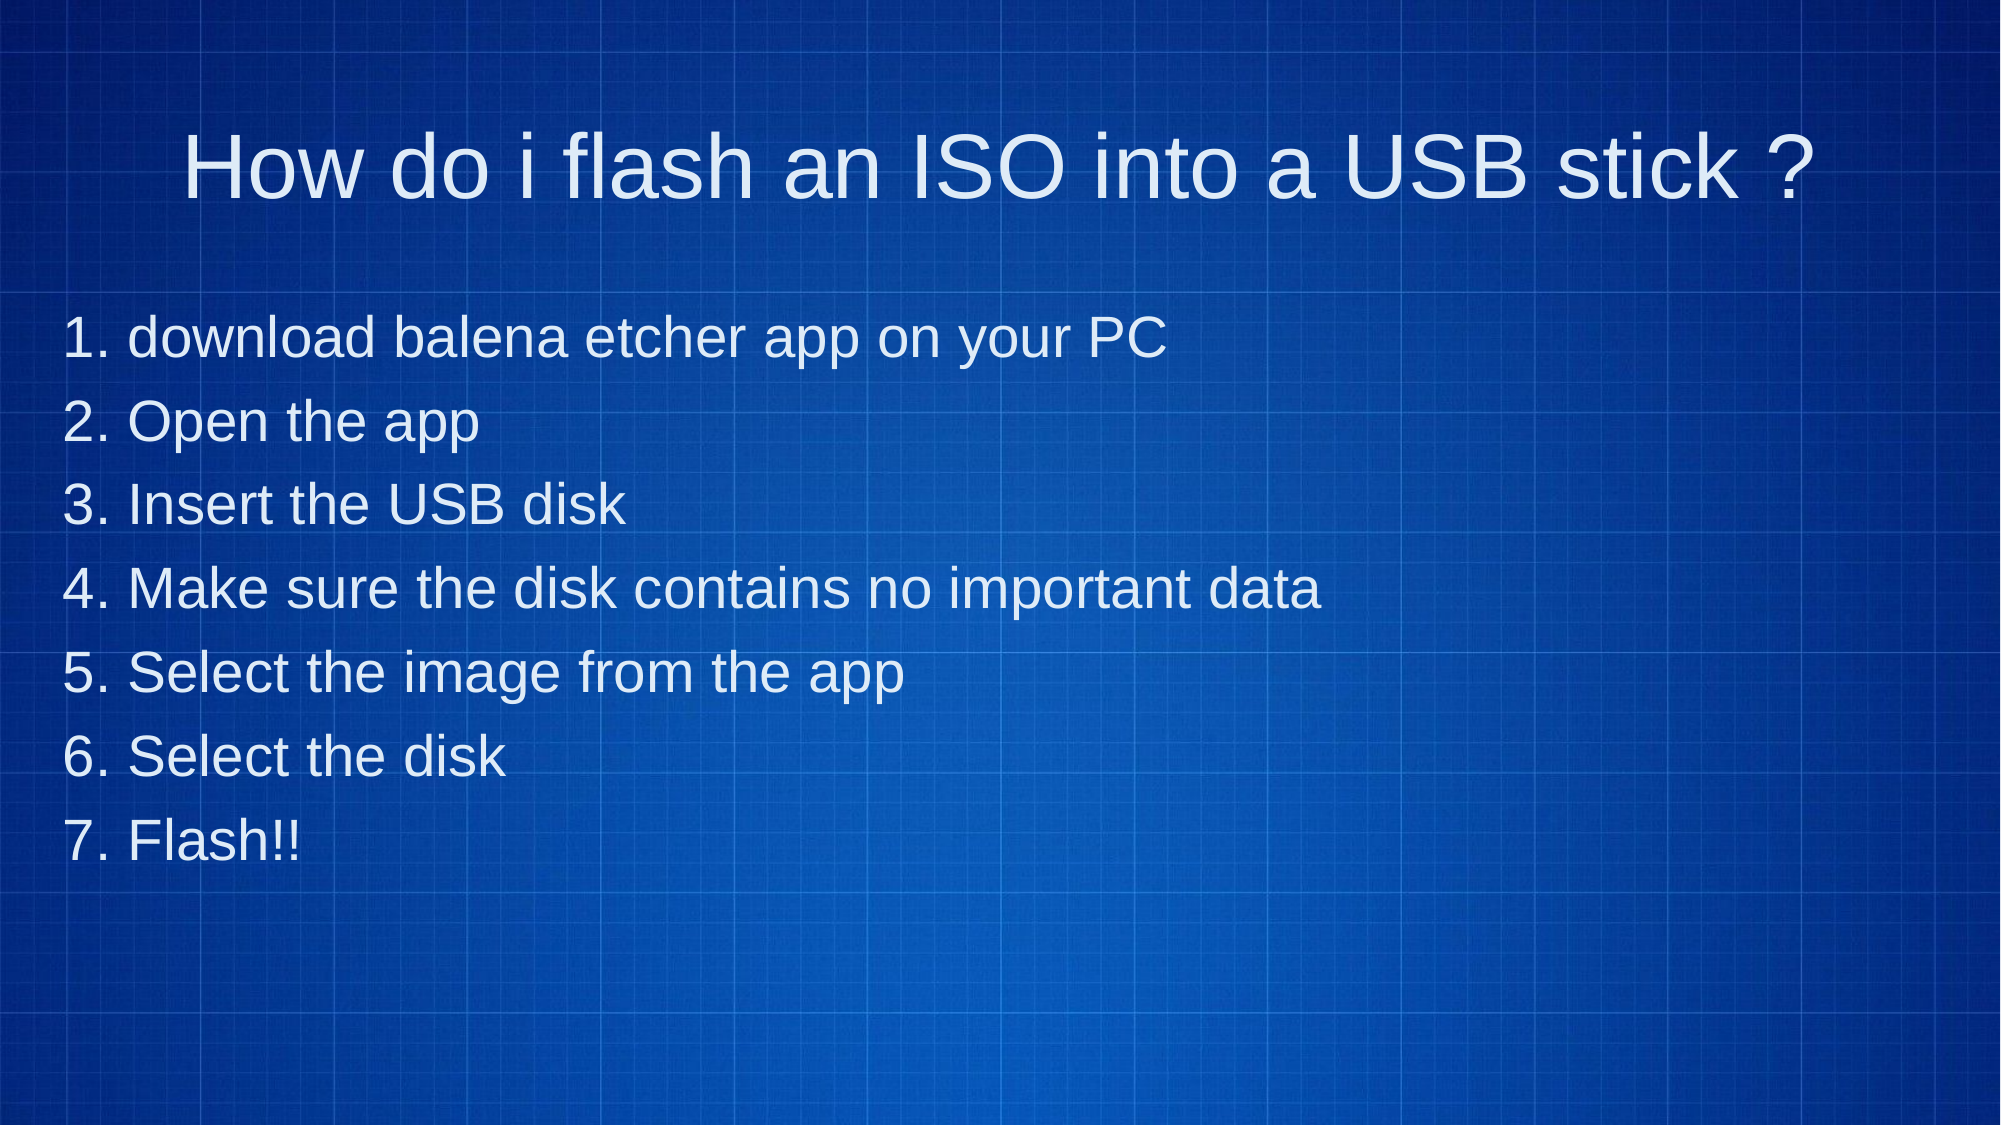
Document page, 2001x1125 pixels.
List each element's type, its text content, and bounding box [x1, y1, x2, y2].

title How do i flash an ISO into a USB stick ? [137, 59, 1863, 278]
picture [0, 0, 2001, 1125]
list download balena etcher app on your PC Open the app Insert the USB disk Make sure the disk contains no important data Select the image from the app Select the disk Flash!! [48, 299, 1402, 1014]
